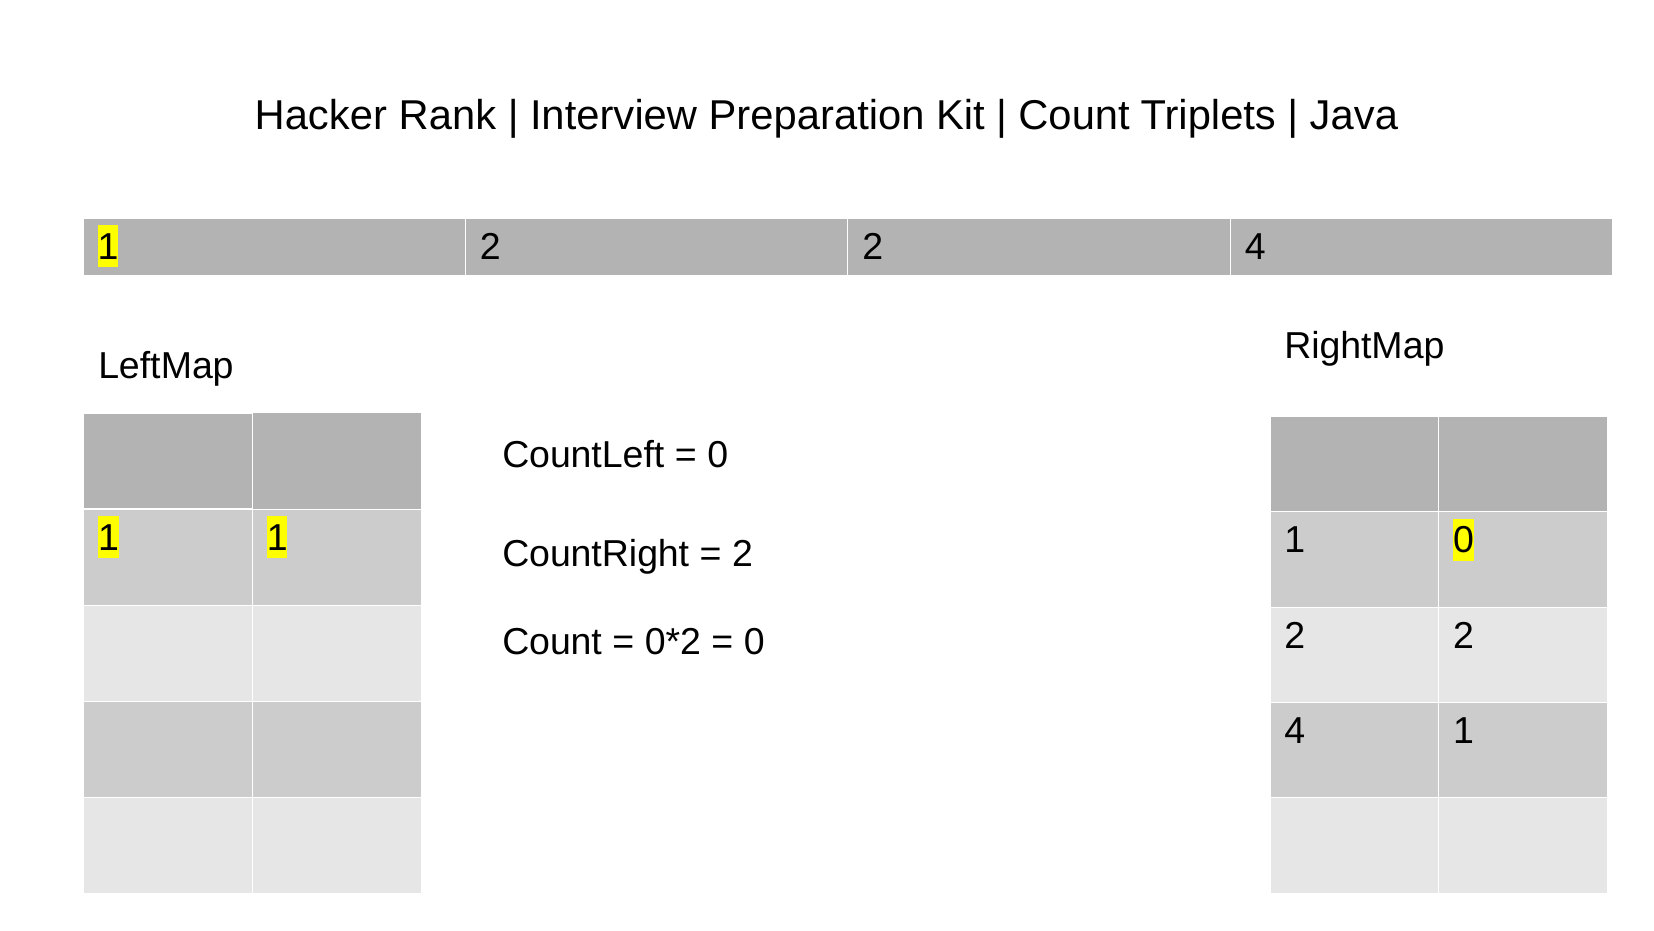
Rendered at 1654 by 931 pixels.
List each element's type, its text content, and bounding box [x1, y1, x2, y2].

table_cell [253, 606, 421, 701]
title Hacker Rank | Interview Preparation Kit | Count Triplets | Java [82, 37, 1571, 193]
table_header 1 [84, 219, 465, 275]
text_box CountRight = 2 [487, 525, 863, 613]
table_cell 2 [1271, 608, 1438, 702]
table_cell 1 [1439, 703, 1607, 797]
text_box CountLeft = 0 [487, 426, 863, 525]
table_header [1271, 417, 1438, 511]
table_cell [84, 702, 252, 797]
table_cell [84, 798, 252, 893]
table_cell [253, 798, 421, 893]
table_header [84, 437, 252, 508]
text_box LeftMap [83, 337, 301, 437]
text_box RightMap [1269, 317, 1487, 416]
table_cell [1271, 798, 1438, 893]
table_cell 1 [253, 510, 421, 605]
table_header [1439, 417, 1607, 511]
table_cell [1439, 798, 1607, 893]
table_header [253, 413, 421, 509]
table_cell 2 [1439, 608, 1607, 702]
table_cell 1 [84, 510, 252, 605]
text_box Count = 0*2 = 0 [487, 613, 863, 713]
table_cell [84, 606, 252, 701]
table_header 2 [466, 219, 847, 275]
table_cell [253, 702, 421, 797]
table_cell 1 [1271, 512, 1438, 607]
table_header 2 [848, 219, 1230, 275]
table_header 4 [1231, 219, 1612, 275]
table_cell 4 [1271, 703, 1438, 797]
table_cell 0 [1439, 512, 1607, 607]
